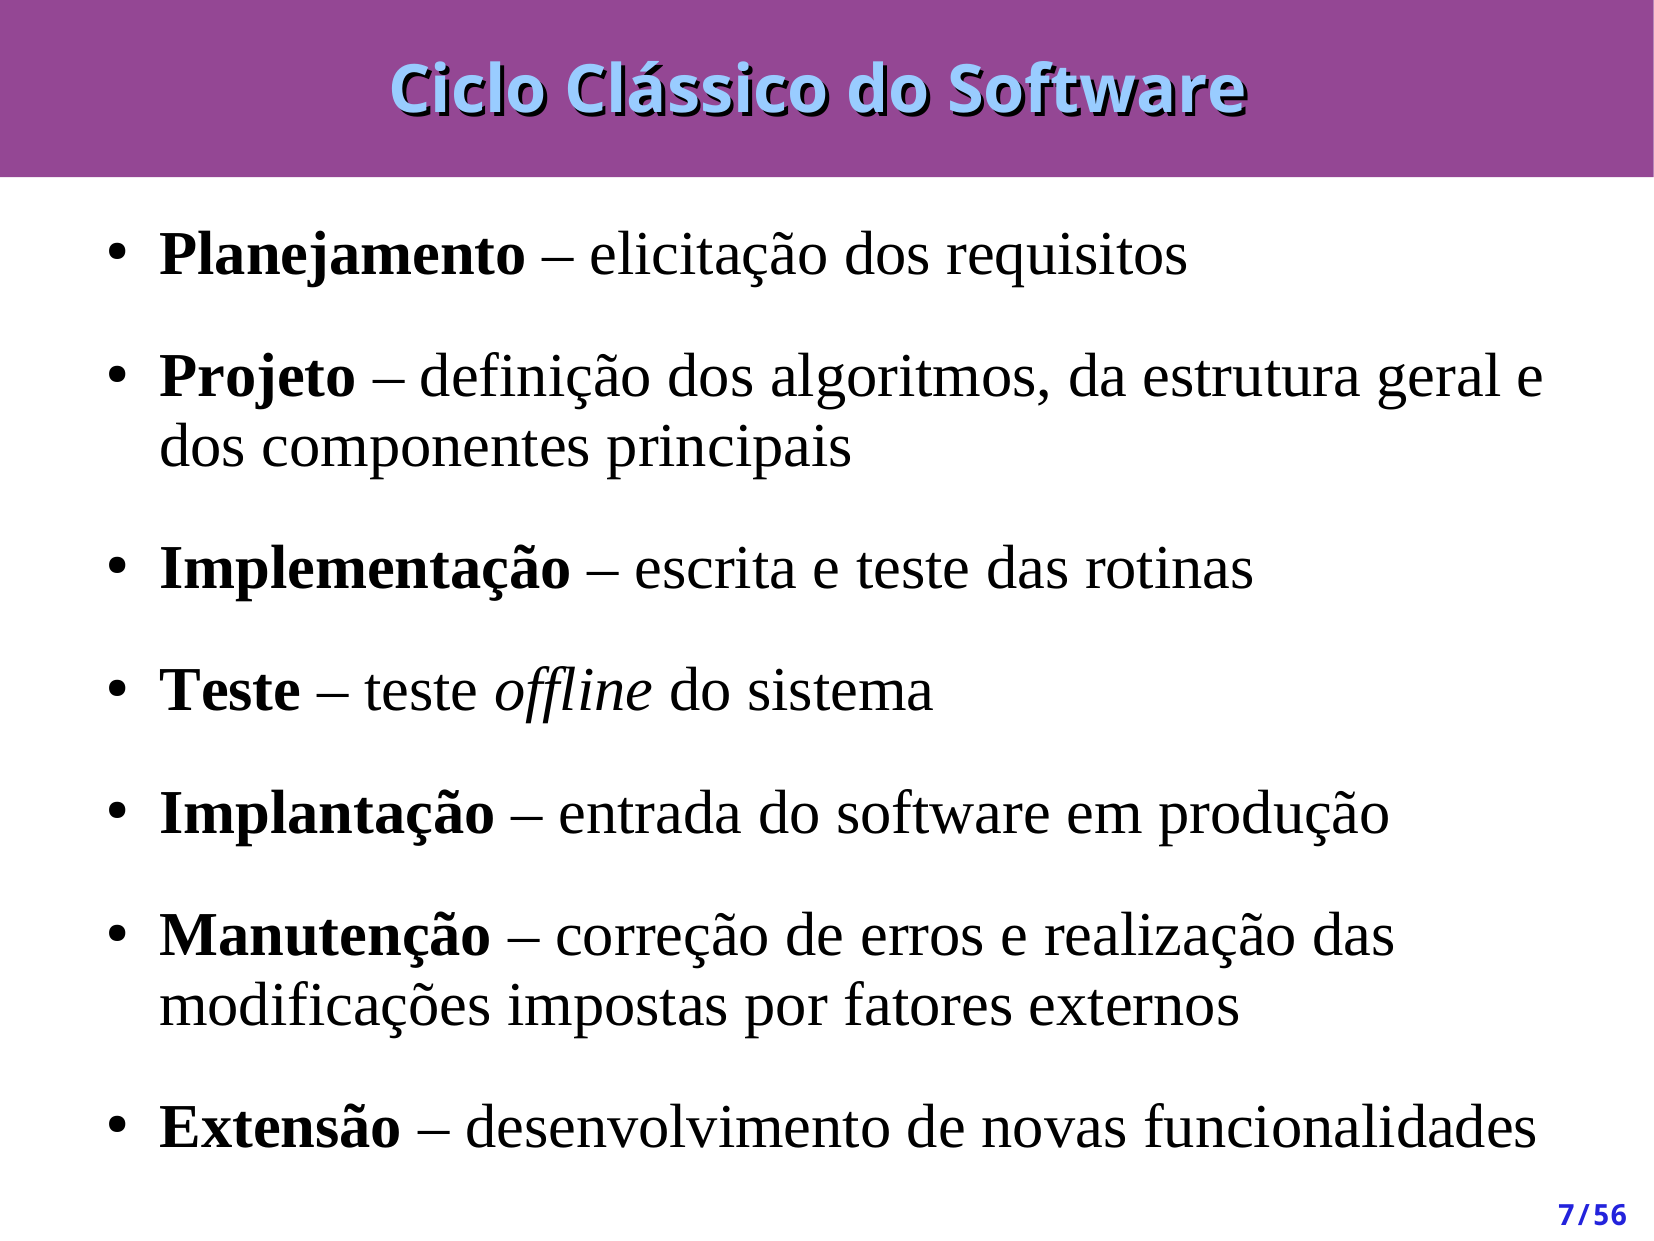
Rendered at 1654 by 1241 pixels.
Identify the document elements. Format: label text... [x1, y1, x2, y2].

title Ciclo Clássico do Software [82, 0, 1571, 176]
list Planejamento – elicitação dos requisitos Projeto – definição dos algoritmos, da estrutura geral e dos componentes principais Implementação – escrita e teste das rotinas Teste – teste offline do sistema Implantação – entrada do software em produção Manutenção – correção de erros e realização das modificações impostas por fatores externos Extensão – desenvolvimento de novas funcionalidades [88, 218, 1577, 1164]
